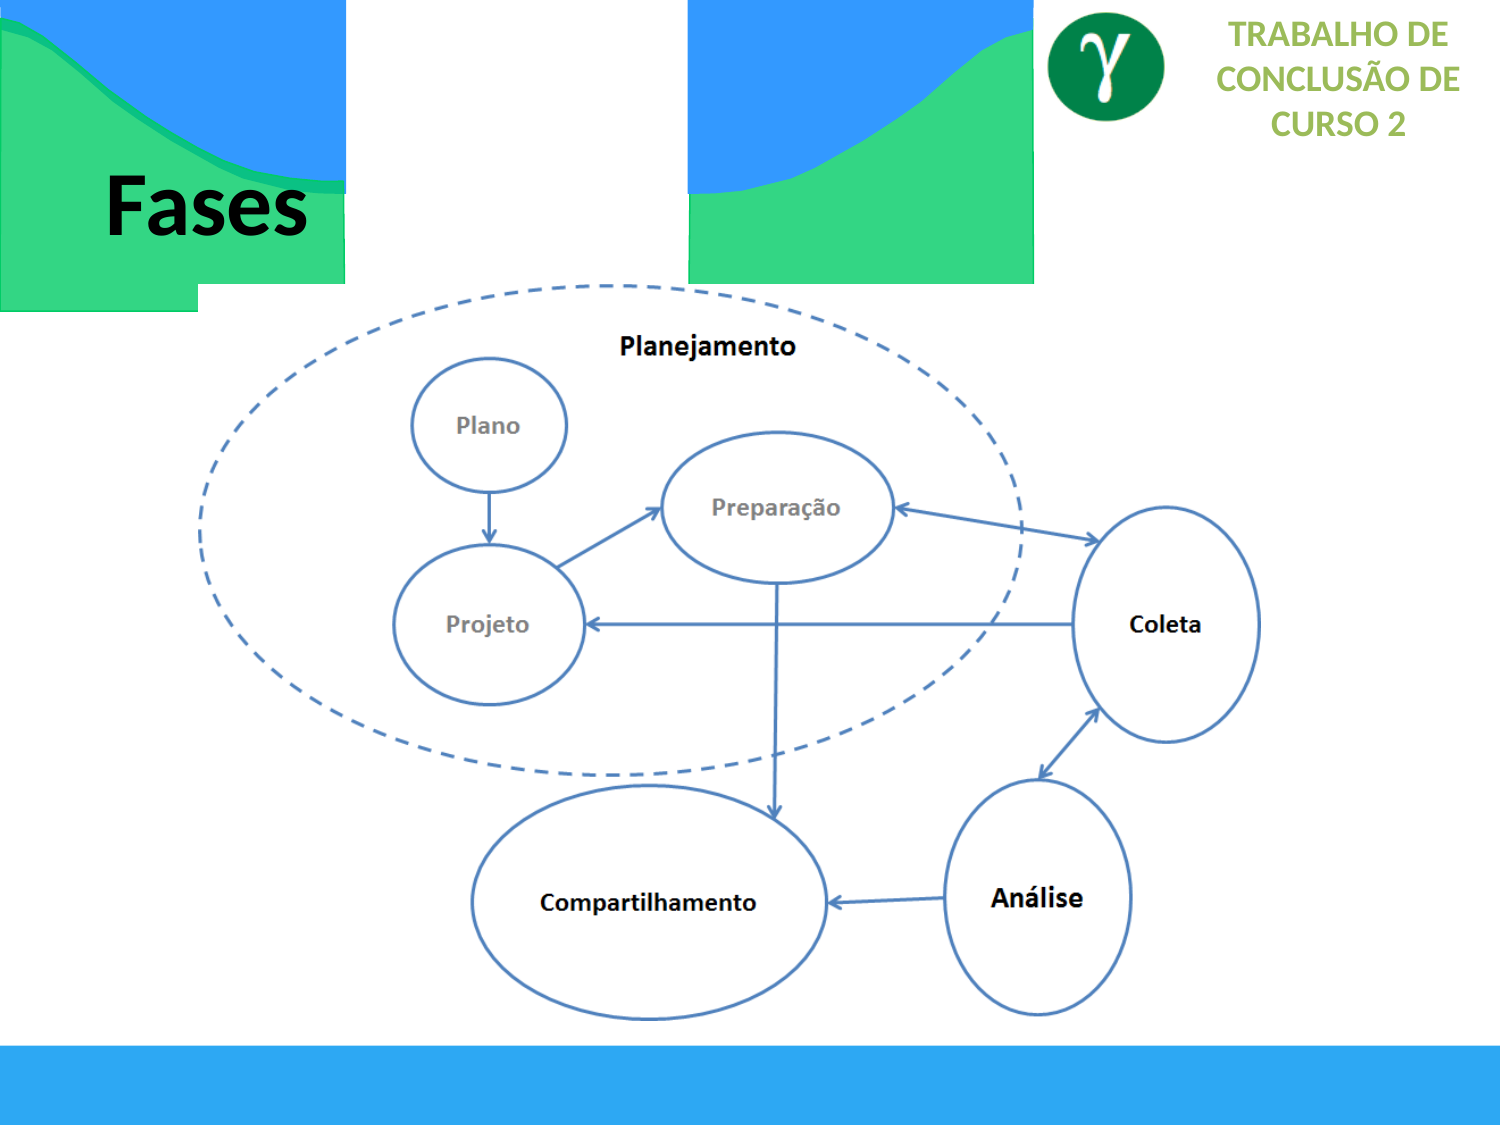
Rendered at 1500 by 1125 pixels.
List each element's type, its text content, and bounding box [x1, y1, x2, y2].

text_box [688, 0, 1033, 118]
picture [198, 284, 1261, 1021]
text_box [0, 1045, 1500, 1125]
text_box [689, 280, 1034, 284]
text_box [0, 0, 346, 312]
text_box TRABALHO DE CONCLUSÃO DE CURSO 2 [1178, 1, 1500, 197]
picture [1033, 0, 1178, 118]
text_box Fases [90, 118, 1366, 280]
